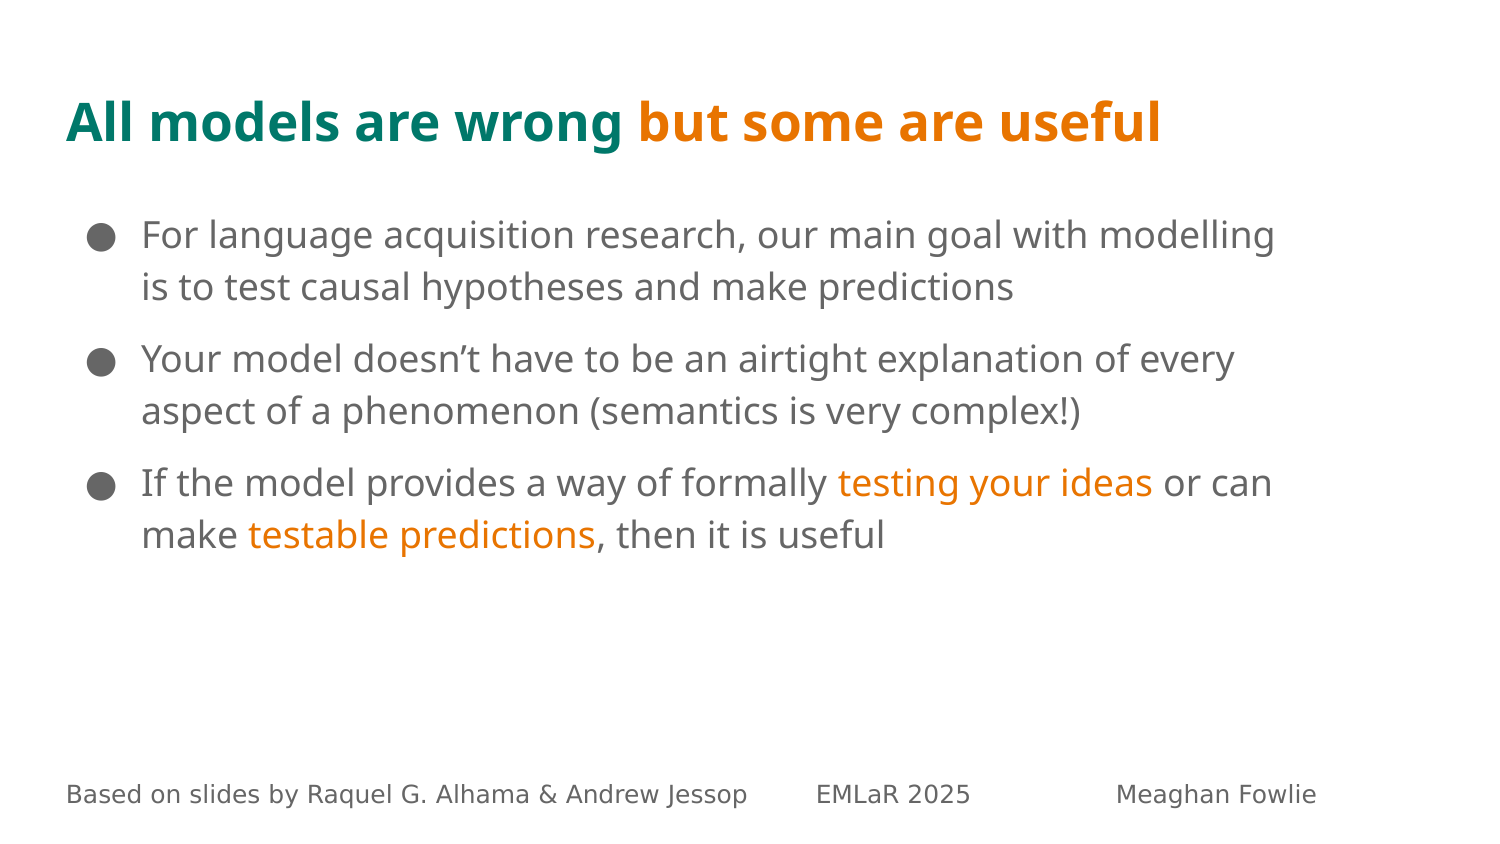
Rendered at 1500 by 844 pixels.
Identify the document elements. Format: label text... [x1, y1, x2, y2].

title All models are wrong but some are useful [51, 72, 1449, 167]
list For language acquisition research, our main goal with modelling is to test causal hypotheses and make predictions Your model doesn’t have to be an airtight explanation of every aspect of a phenomenon (semantics is very complex!) If the model provides a way of formally testing your ideas or can make testable predictions, then it is useful [51, 189, 1319, 750]
